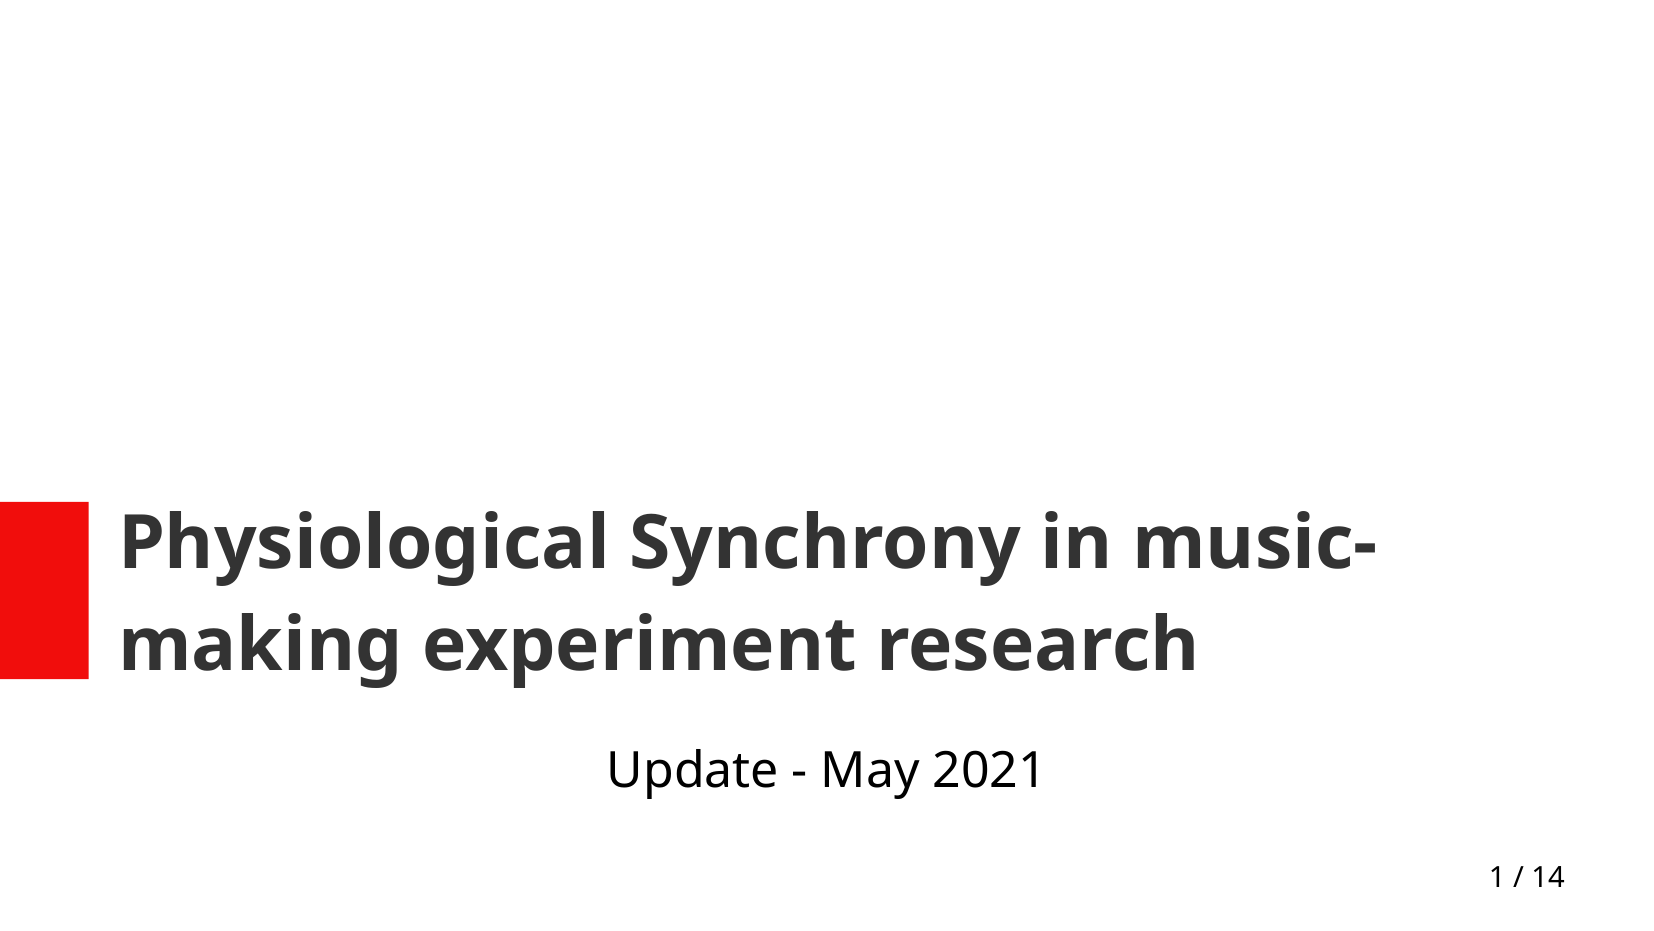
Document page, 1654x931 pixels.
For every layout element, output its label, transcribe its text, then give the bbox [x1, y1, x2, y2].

title Physiological Synchrony in music-making experiment research [118, 459, 1536, 708]
subtitle Update - May 2021 [118, 708, 1536, 827]
